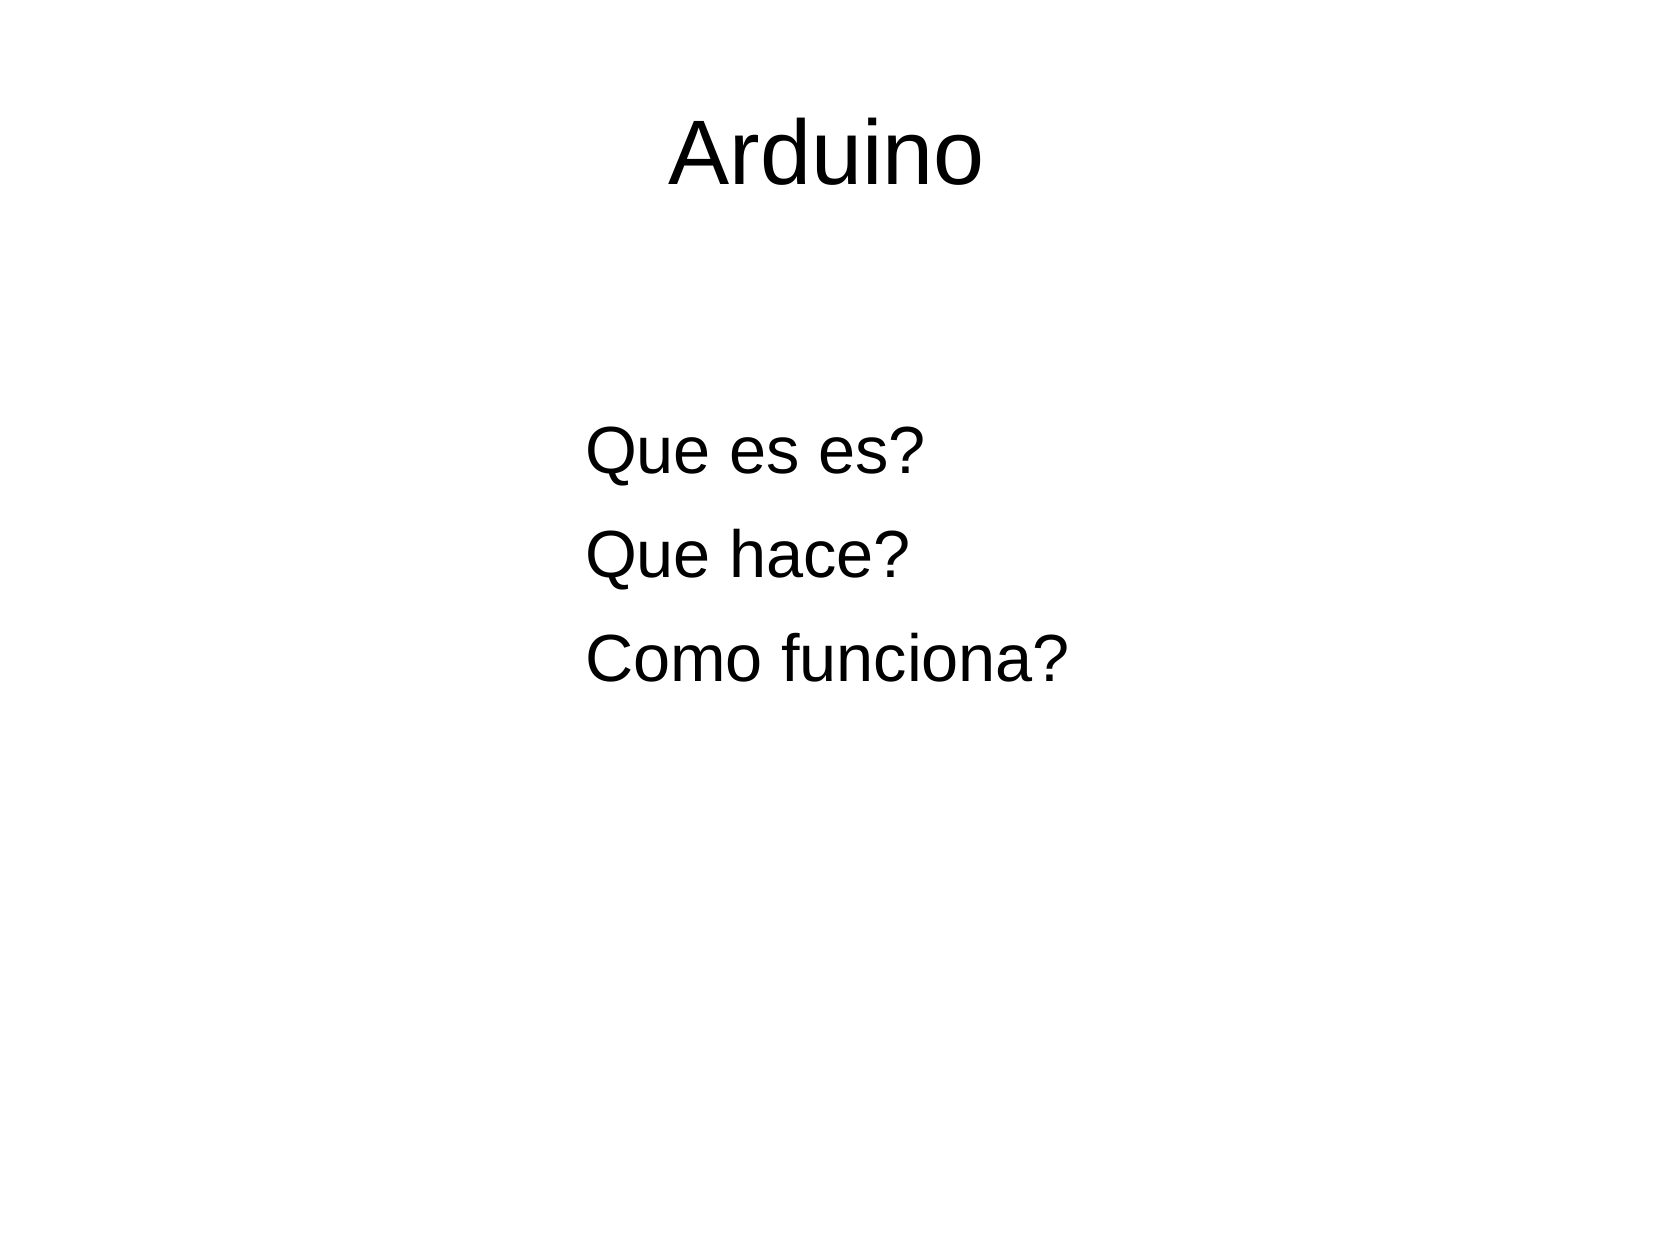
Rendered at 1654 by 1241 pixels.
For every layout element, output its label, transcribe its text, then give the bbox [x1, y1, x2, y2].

title Arduino [82, 49, 1571, 257]
list Que es es? Que hace? Como funciona? [366, 290, 1276, 1010]
